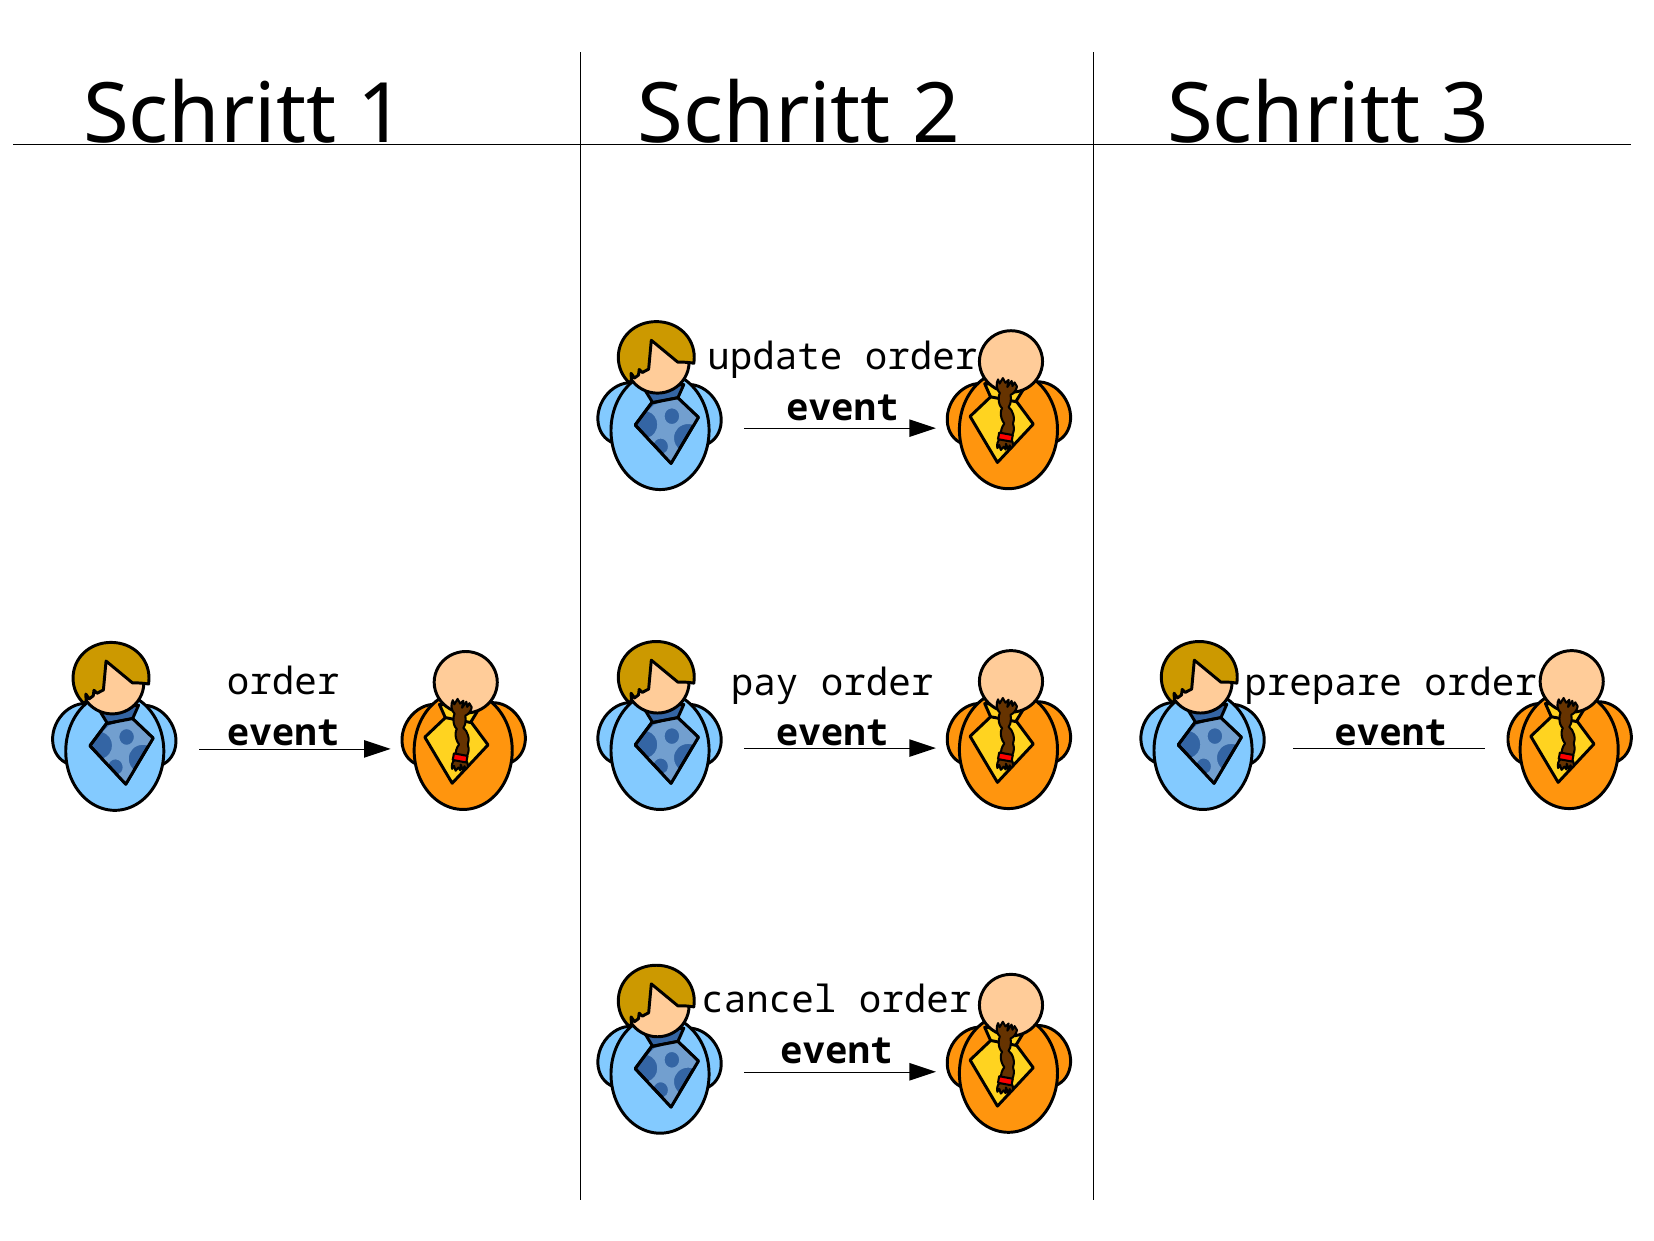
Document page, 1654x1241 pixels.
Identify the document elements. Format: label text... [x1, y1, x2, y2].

text_box pay order event [716, 647, 949, 751]
text_box [1181, 720, 1230, 780]
text_box Schritt 3 [1152, 46, 1593, 145]
text_box [597, 641, 720, 810]
text_box [947, 974, 1071, 1133]
text_box cancel order event [686, 965, 987, 1069]
text_box update order event [692, 321, 993, 425]
text_box Schritt 1 [68, 46, 500, 145]
text_box [52, 642, 176, 811]
text_box [1140, 641, 1263, 810]
text_box [947, 330, 1071, 489]
text_box Schritt 2 [623, 46, 1068, 145]
text_box [404, 662, 526, 810]
text_box [949, 650, 1071, 809]
text_box [597, 965, 721, 1134]
text_box [597, 321, 721, 490]
text_box prepare order event [1229, 647, 1552, 751]
text_box [638, 400, 692, 460]
text_box [638, 1044, 691, 1103]
text_box order event [212, 647, 490, 751]
text_box [1510, 650, 1632, 809]
